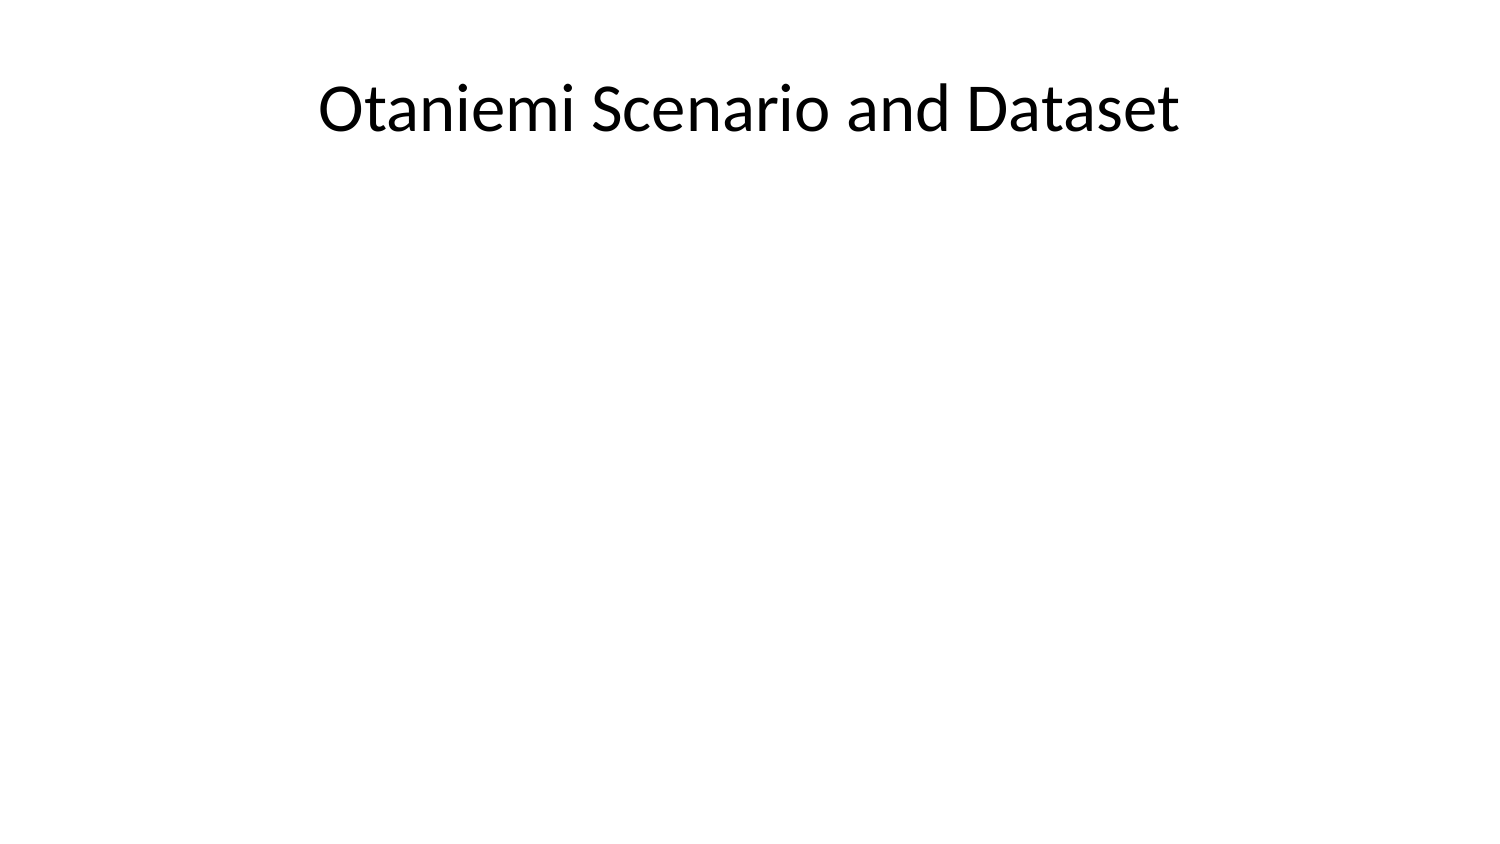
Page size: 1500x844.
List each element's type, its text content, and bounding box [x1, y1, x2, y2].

title Otaniemi Scenario and Dataset [75, 33, 1425, 175]
